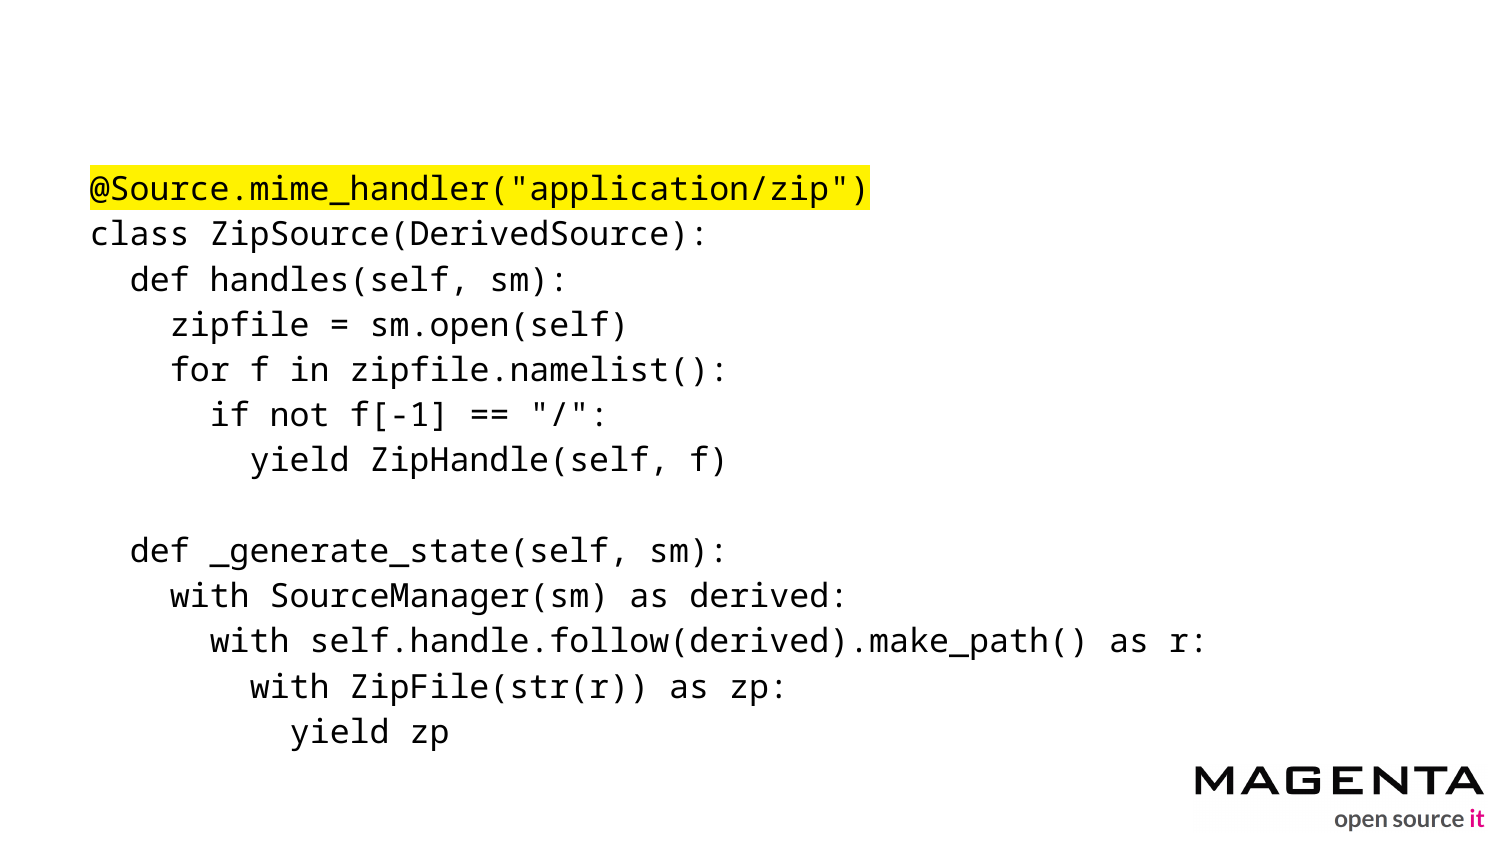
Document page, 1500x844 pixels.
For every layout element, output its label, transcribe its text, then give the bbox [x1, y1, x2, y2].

text_box @Source.mime_handler("application/zip") class ZipSource(DerivedSource): def handles(self, sm): zipfile = sm.open(self) for f in zipfile.namelist(): if not f[-1] == "/": yield ZipHandle(self, f) def _generate_state(self, sm): with SourceManager(sm) as derived: with self.handle.follow(derived).make_path() as r: with ZipFile(str(r)) as zp: yield zp [75, 157, 1441, 716]
picture [1193, 764, 1488, 833]
